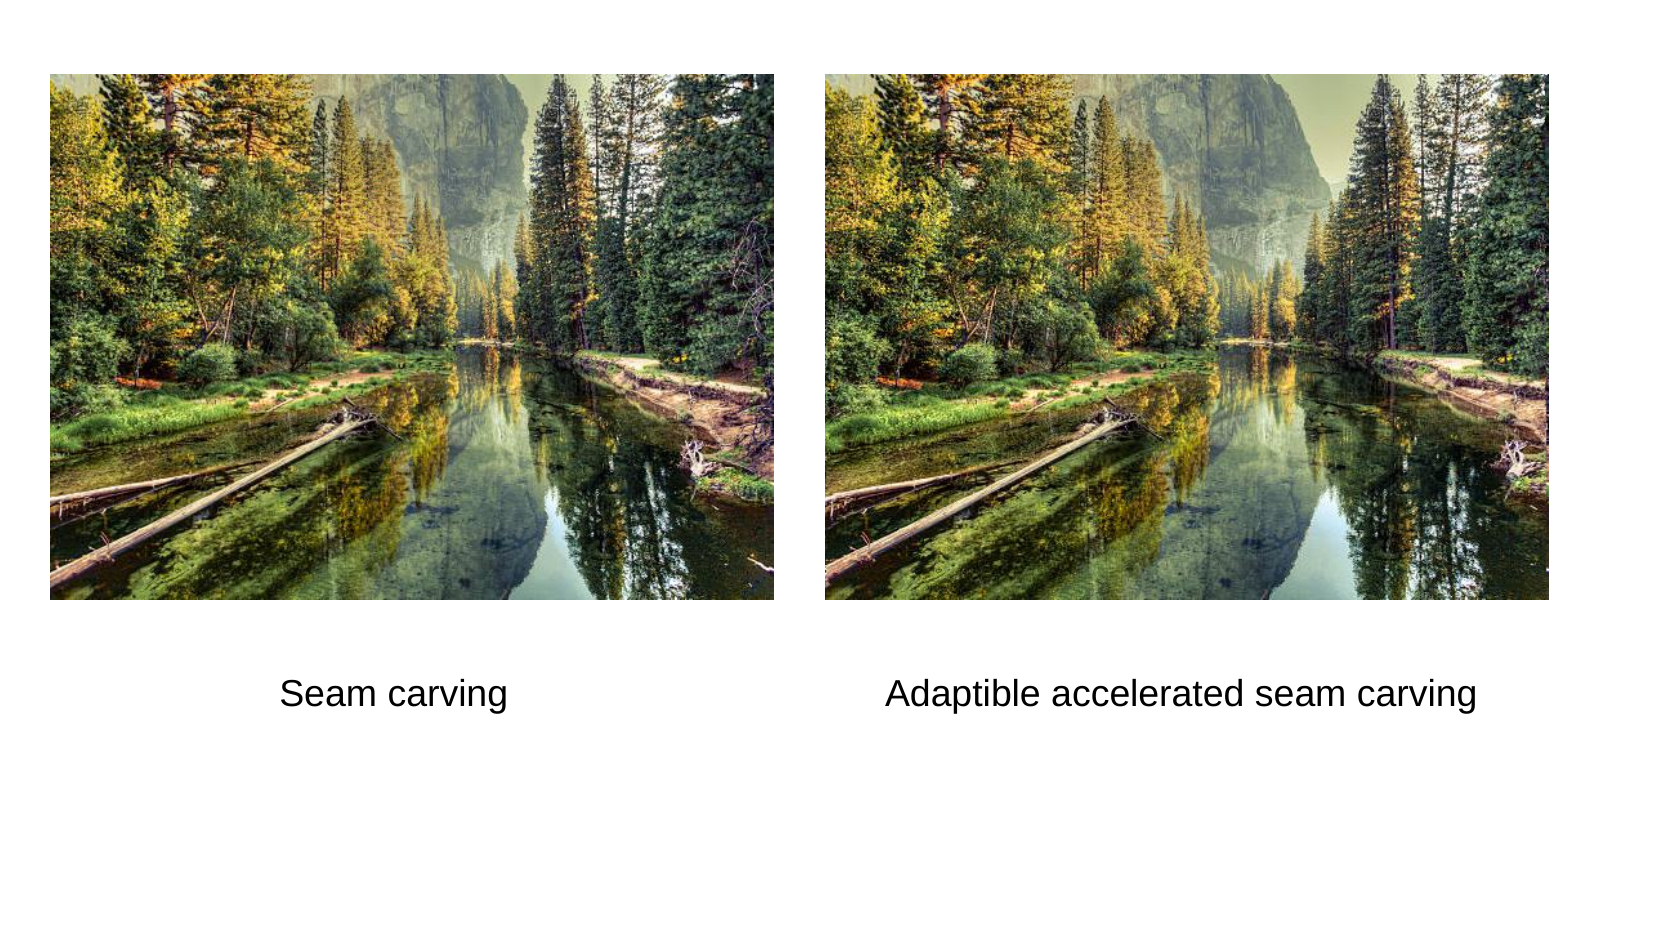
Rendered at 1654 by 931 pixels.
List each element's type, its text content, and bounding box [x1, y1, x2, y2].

text_box Seam carving [37, 674, 750, 713]
picture [825, 74, 1549, 601]
text_box Adaptible accelerated seam carving [824, 674, 1538, 713]
picture [50, 74, 774, 601]
